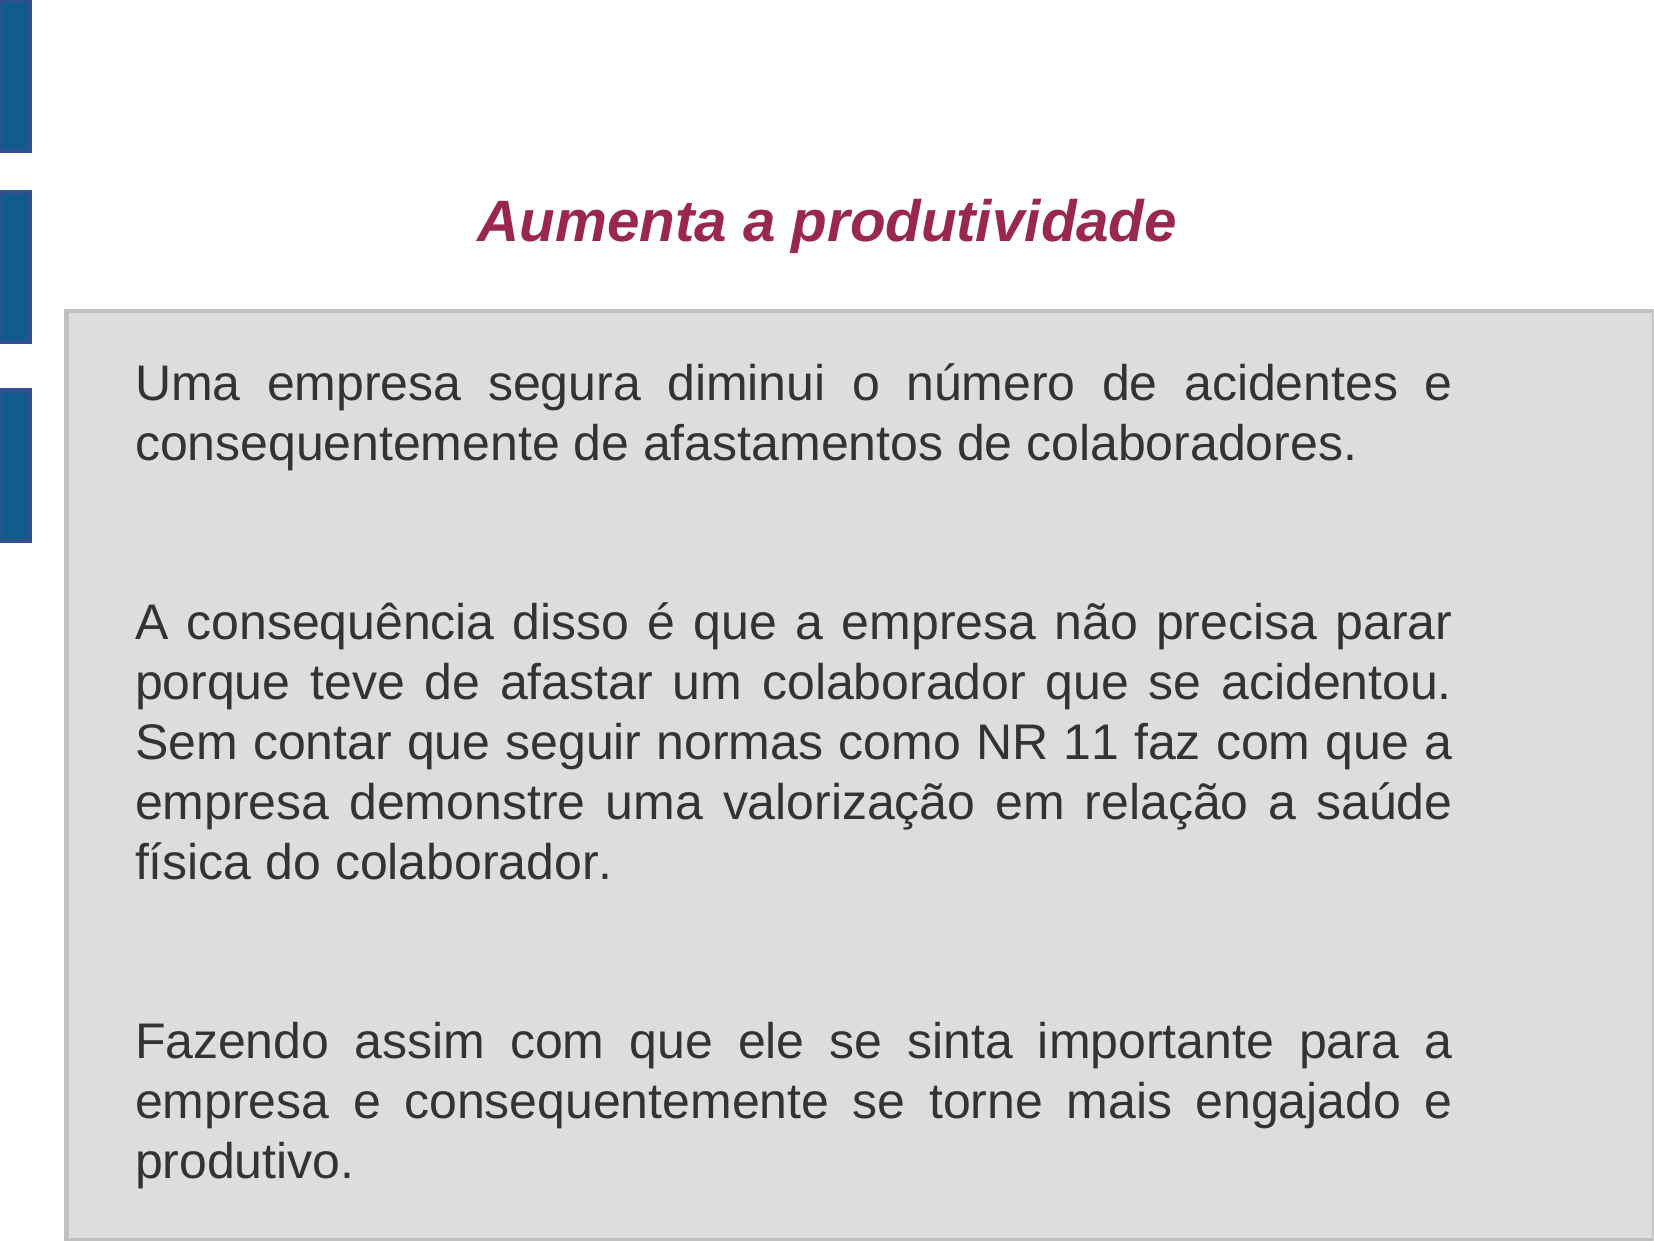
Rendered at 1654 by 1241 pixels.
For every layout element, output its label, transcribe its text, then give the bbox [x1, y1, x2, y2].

list Uma empresa segura diminui o número de acidentes e consequentemente de afastamentos de colaboradores. A consequência disso é que a empresa não precisa parar porque teve de afastar um colaborador que se acidentou. Sem contar que seguir normas como NR 11 faz com que a empresa demonstre uma valorização em relação a saúde física do colaborador. Fazendo assim com que ele se sinta importante para a empresa e consequentemente se torne mais engajado e produtivo. [134, 350, 1516, 1196]
title Aumenta a produtividade [121, 182, 1534, 254]
